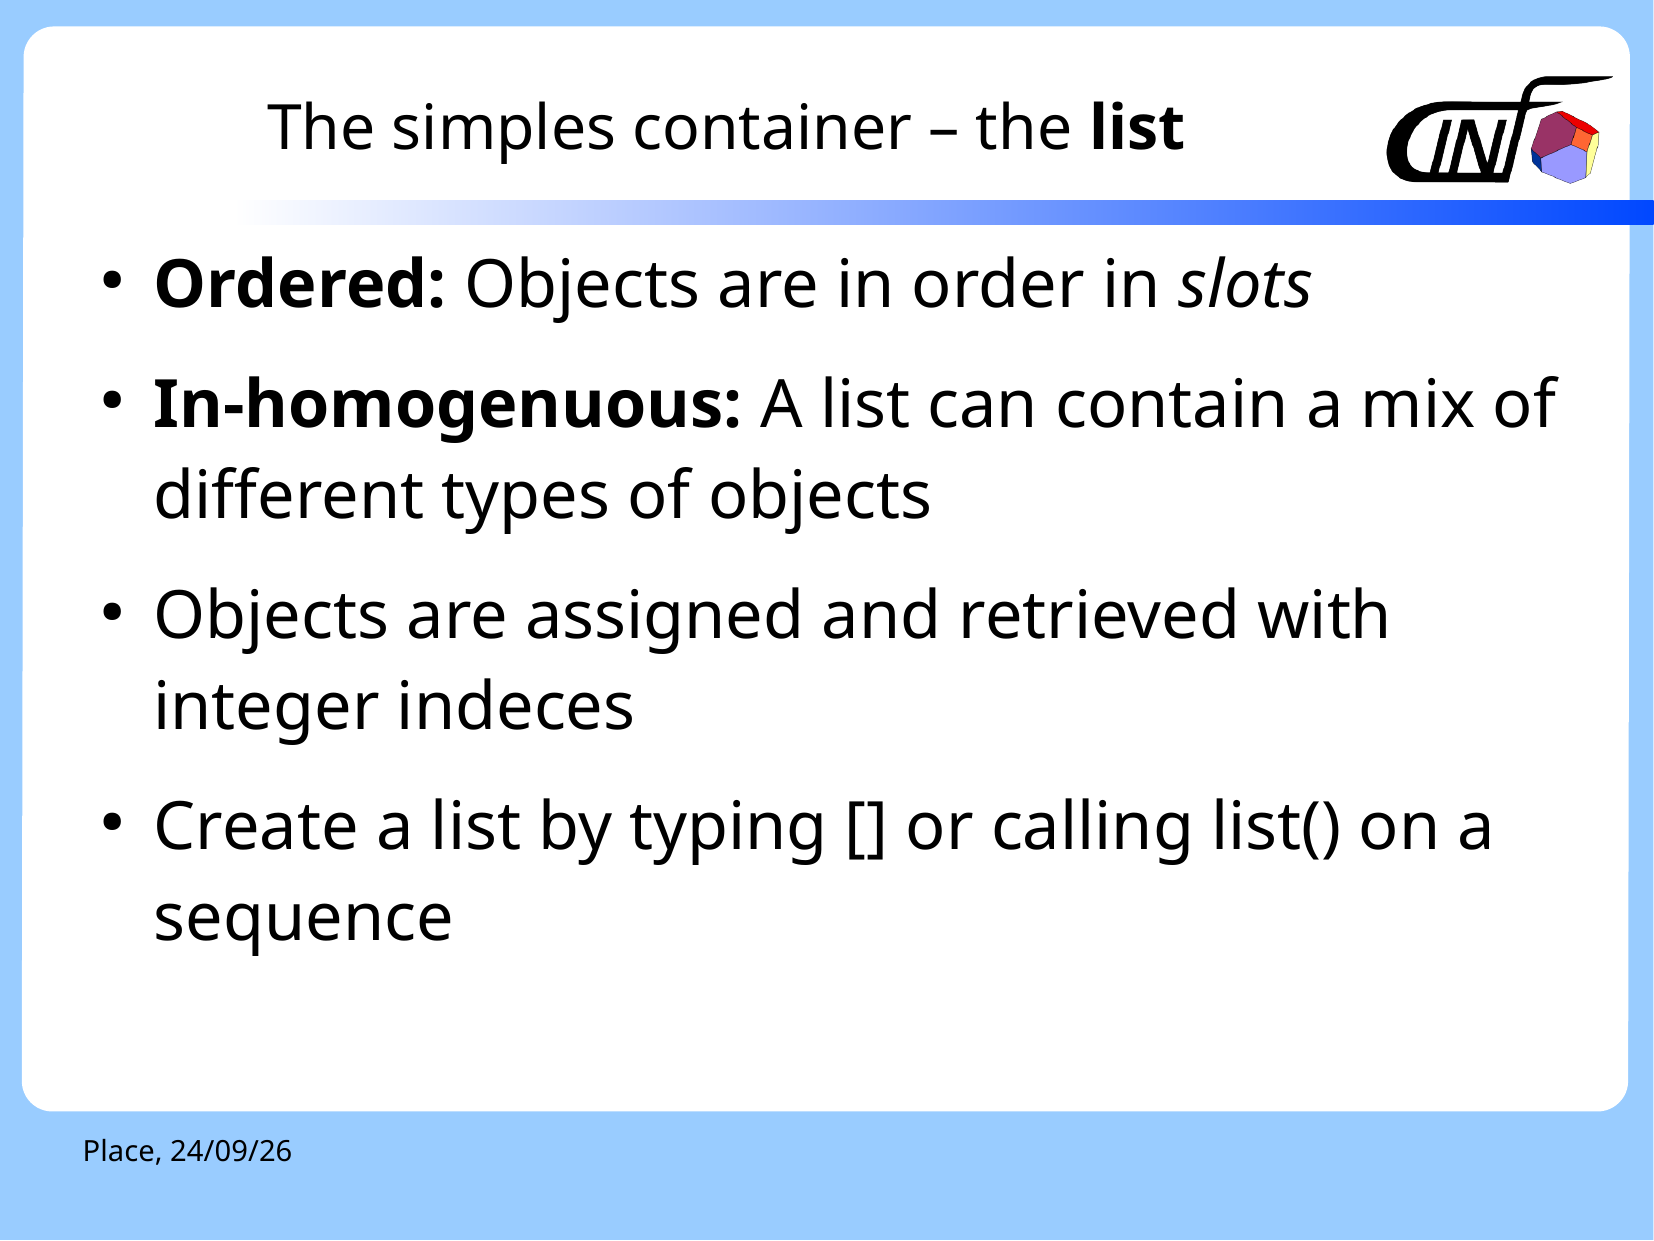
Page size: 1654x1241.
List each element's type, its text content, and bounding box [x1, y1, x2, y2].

picture [1386, 76, 1613, 184]
table_header B [956, 201, 961, 224]
title The simples container – the list [82, 49, 1371, 201]
list Ordered: Objects are in order in slots In-homogenuous: A list can contain a mix of different types of objects Objects are assigned and retrieved with integer indeces Create a list by typing [] or calling list() on a sequence [82, 236, 1595, 1052]
